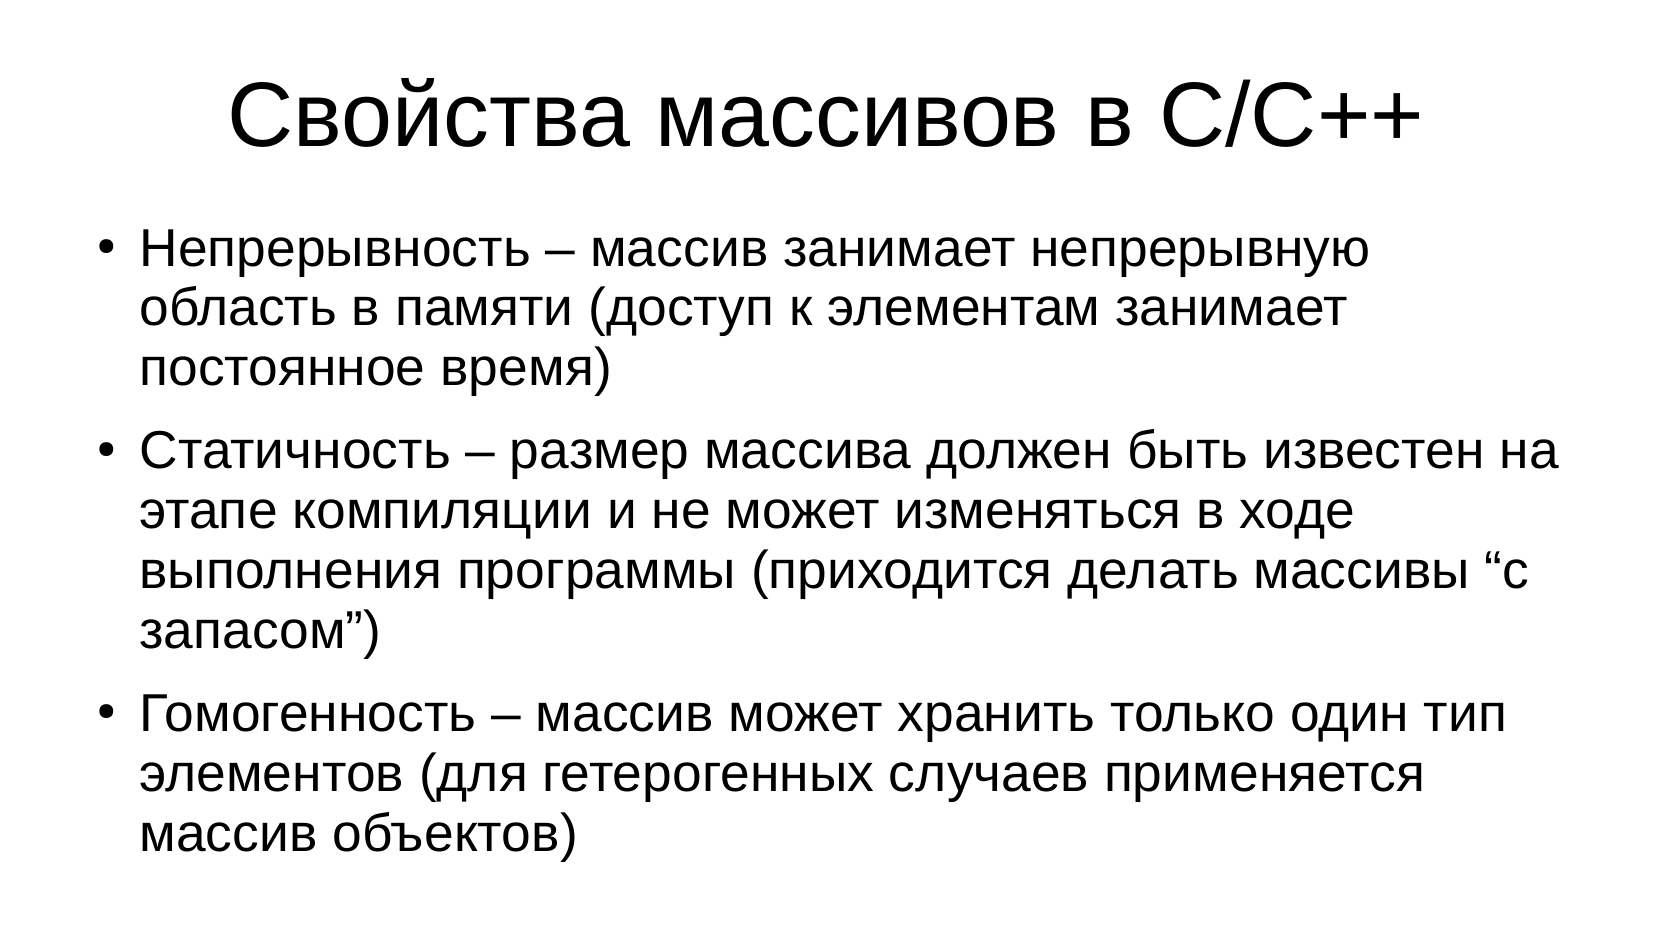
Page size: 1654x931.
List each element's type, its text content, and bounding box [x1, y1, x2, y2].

list Непрерывность – массив занимает непрерывную область в памяти (доступ к элементам занимает постоянное время) Статичность – размер массива должен быть известен на этапе компиляции и не может изменяться в ходе выполнения программы (приходится делать массивы “с запасом”) Гомогенность – массив может хранить только один тип элементов (для гетерогенных случаев применяется массив объектов) [82, 217, 1571, 863]
title Свойства массивов в C/C++ [82, 37, 1571, 193]
